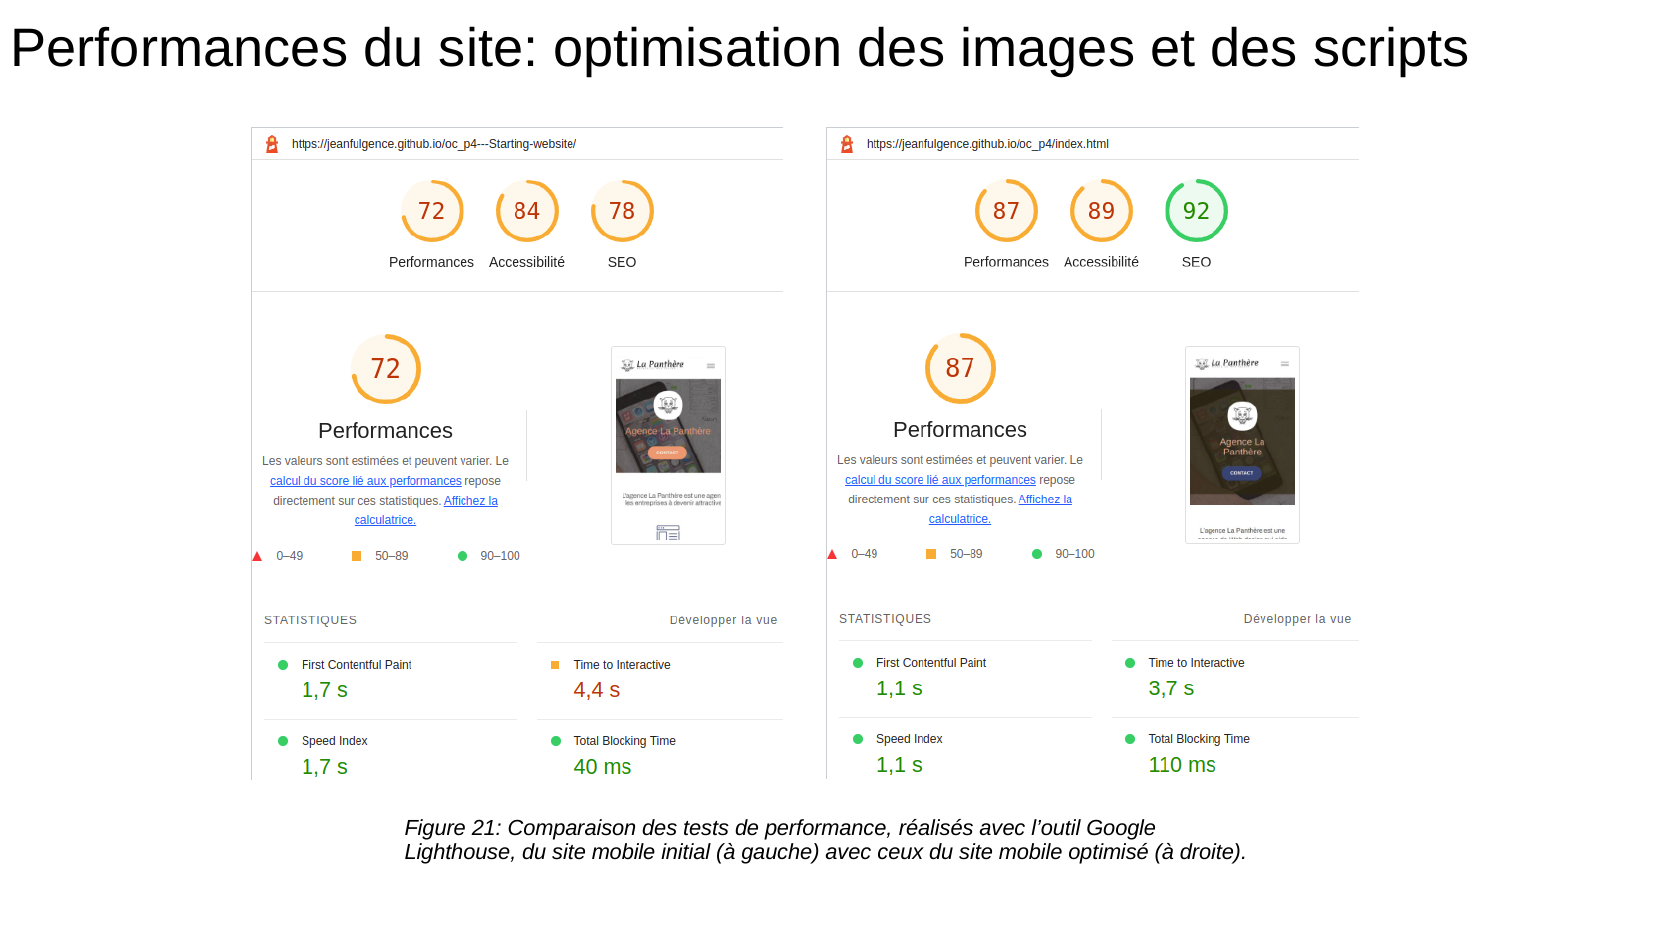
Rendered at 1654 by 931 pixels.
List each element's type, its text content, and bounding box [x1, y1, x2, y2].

title Performances du site: optimisation des images et des scripts [0, 1, 1489, 95]
picture [826, 127, 1359, 779]
picture [251, 127, 783, 780]
text_box Figure 21: Comparaison des tests de performance, réalisés avec l’outil Google Lighthouse, du site mobile initial (à gauche) avec ceux du site mobile optimisé (à droite). [389, 808, 1264, 872]
